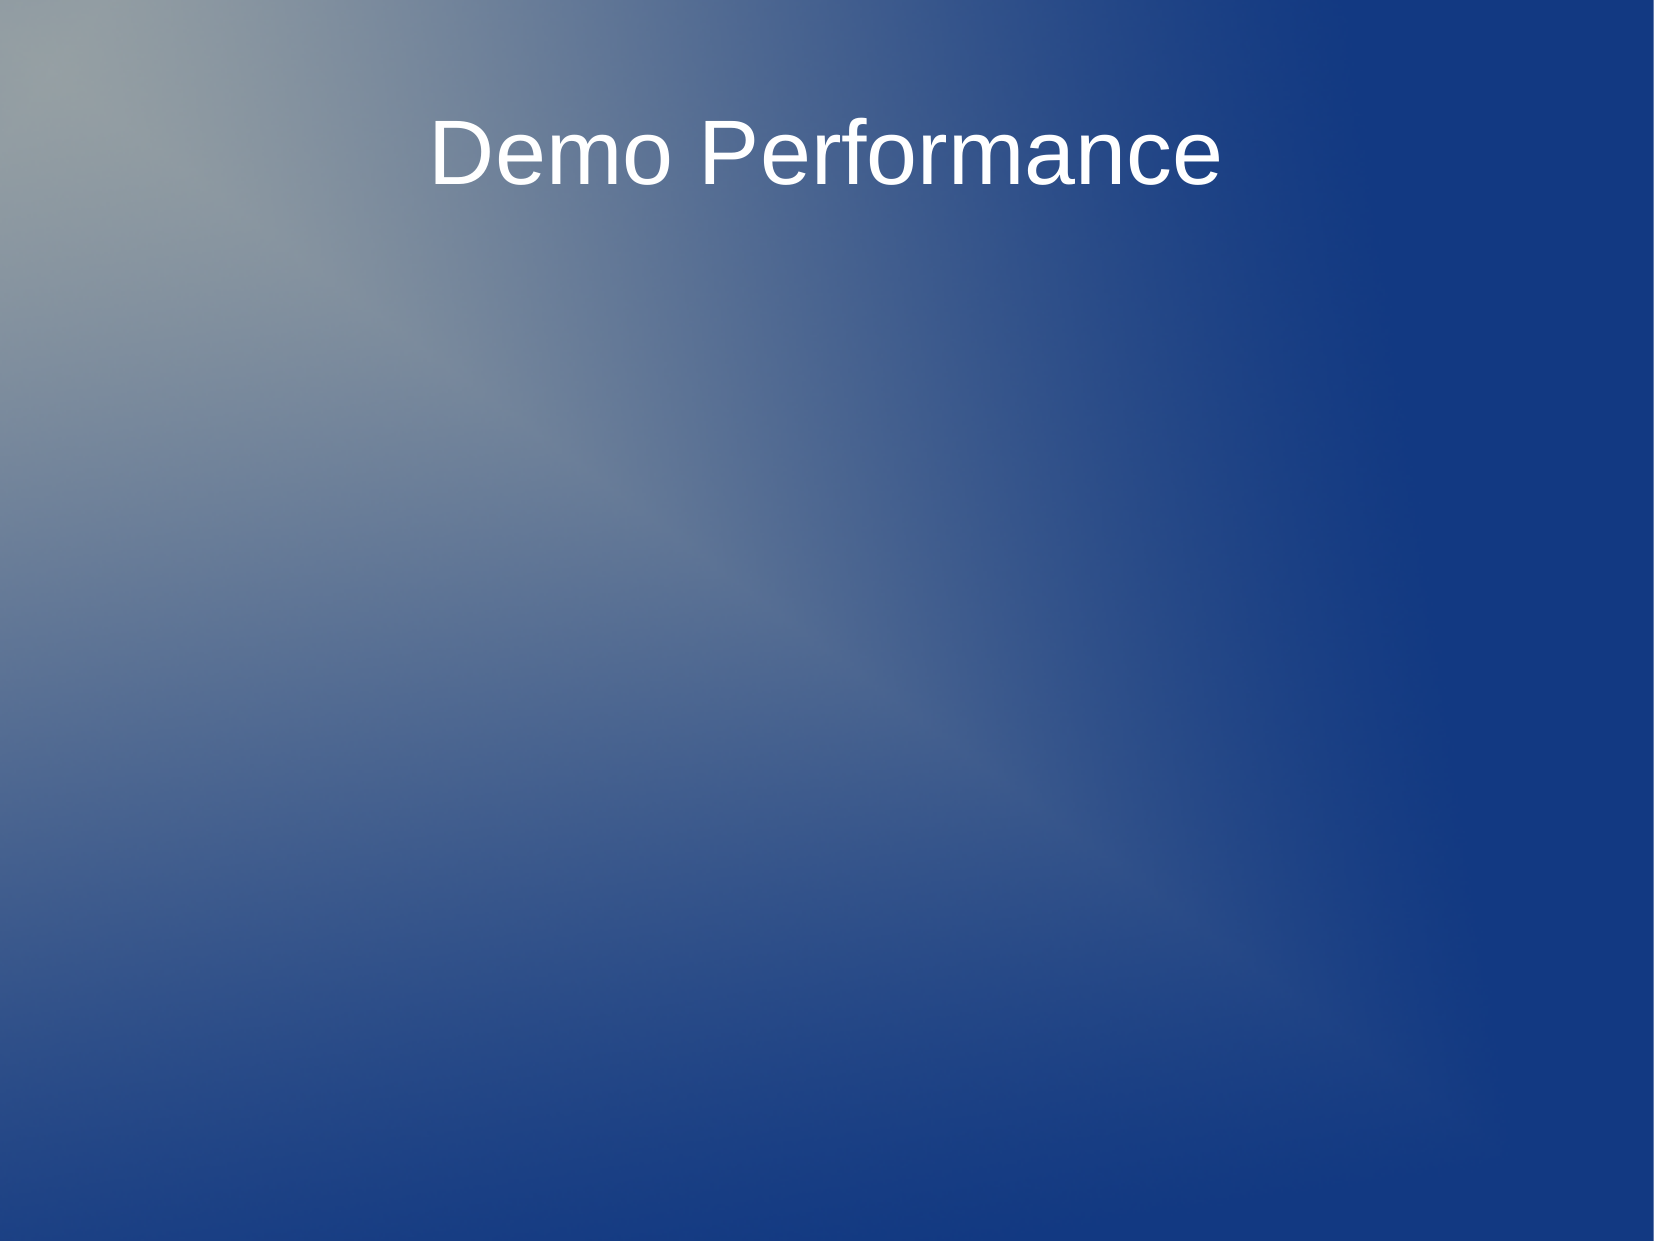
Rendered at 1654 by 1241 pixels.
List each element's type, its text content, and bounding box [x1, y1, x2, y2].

picture [0, 0, 1654, 1241]
title Demo Performance [82, 56, 1571, 250]
